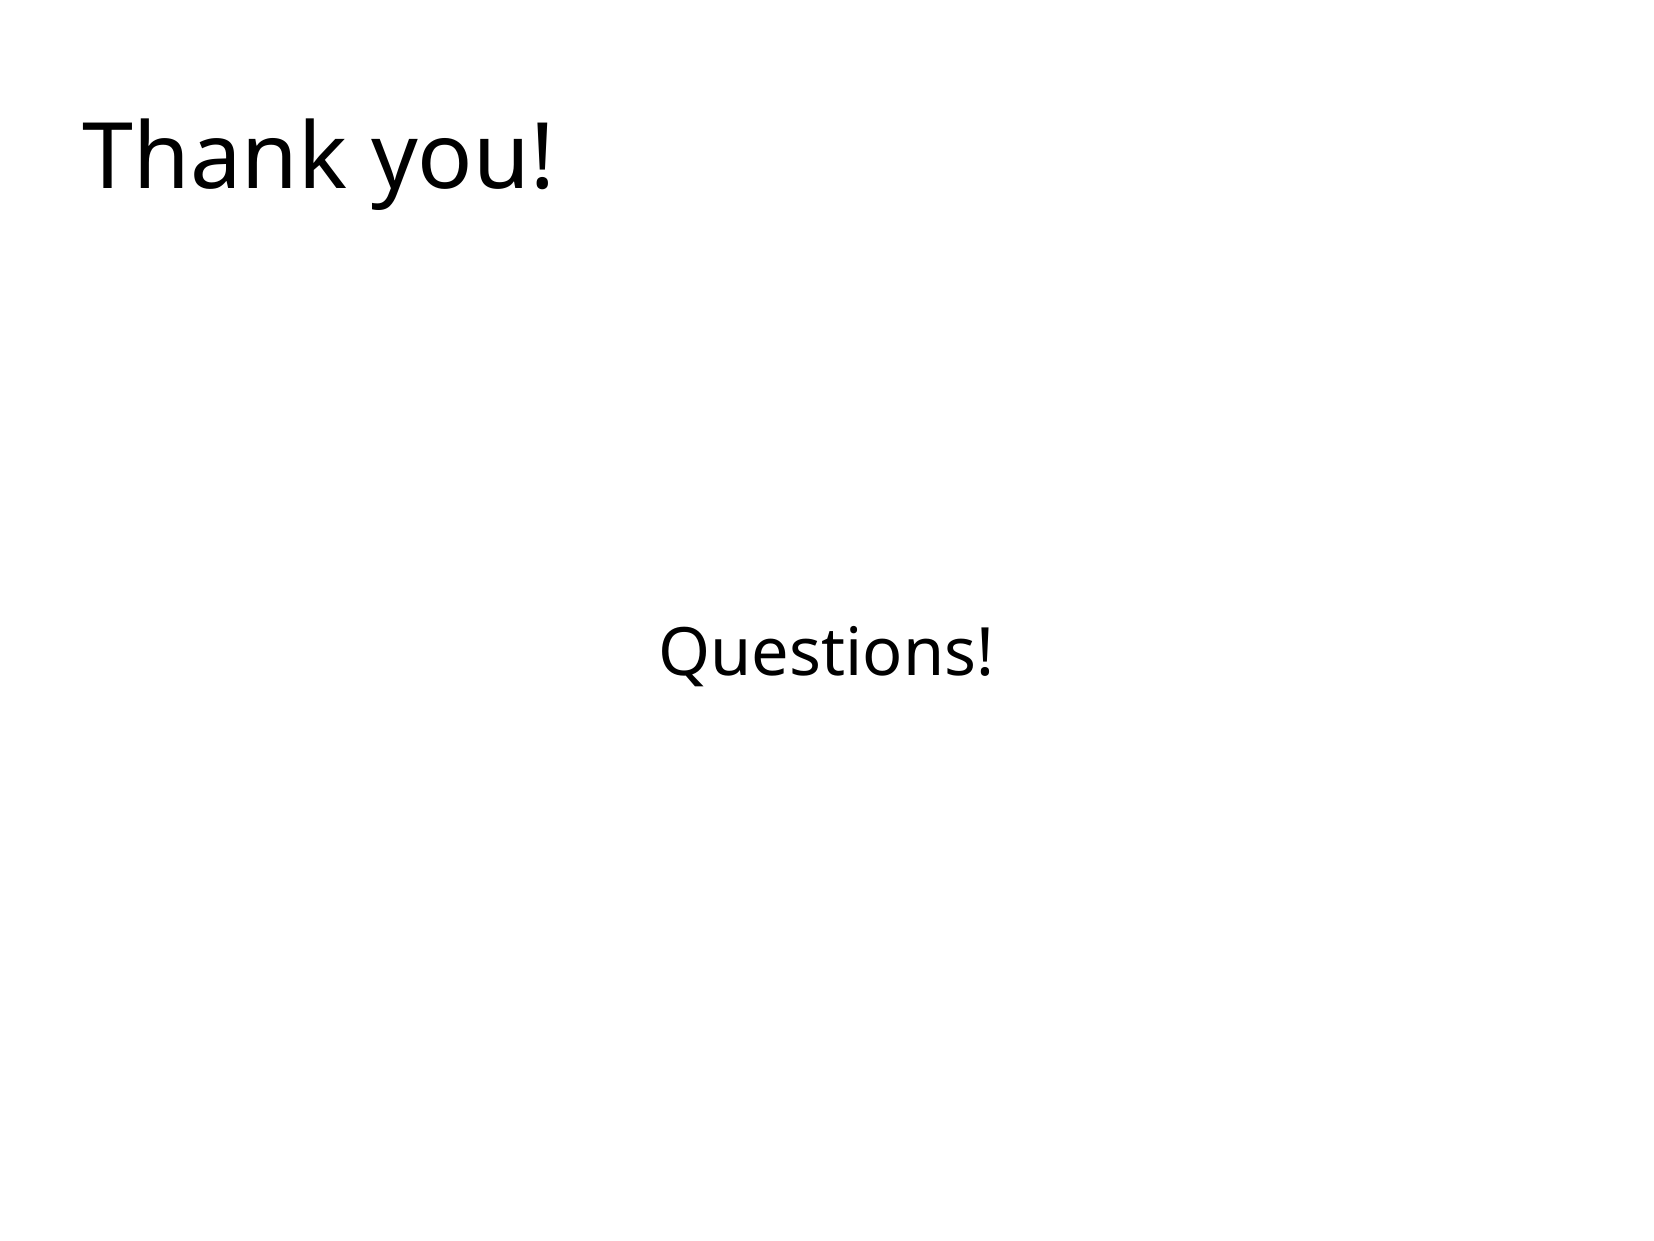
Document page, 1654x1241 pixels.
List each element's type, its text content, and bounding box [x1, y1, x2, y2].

subtitle Questions! [82, 290, 1571, 1010]
title Thank you! [82, 49, 1571, 257]
